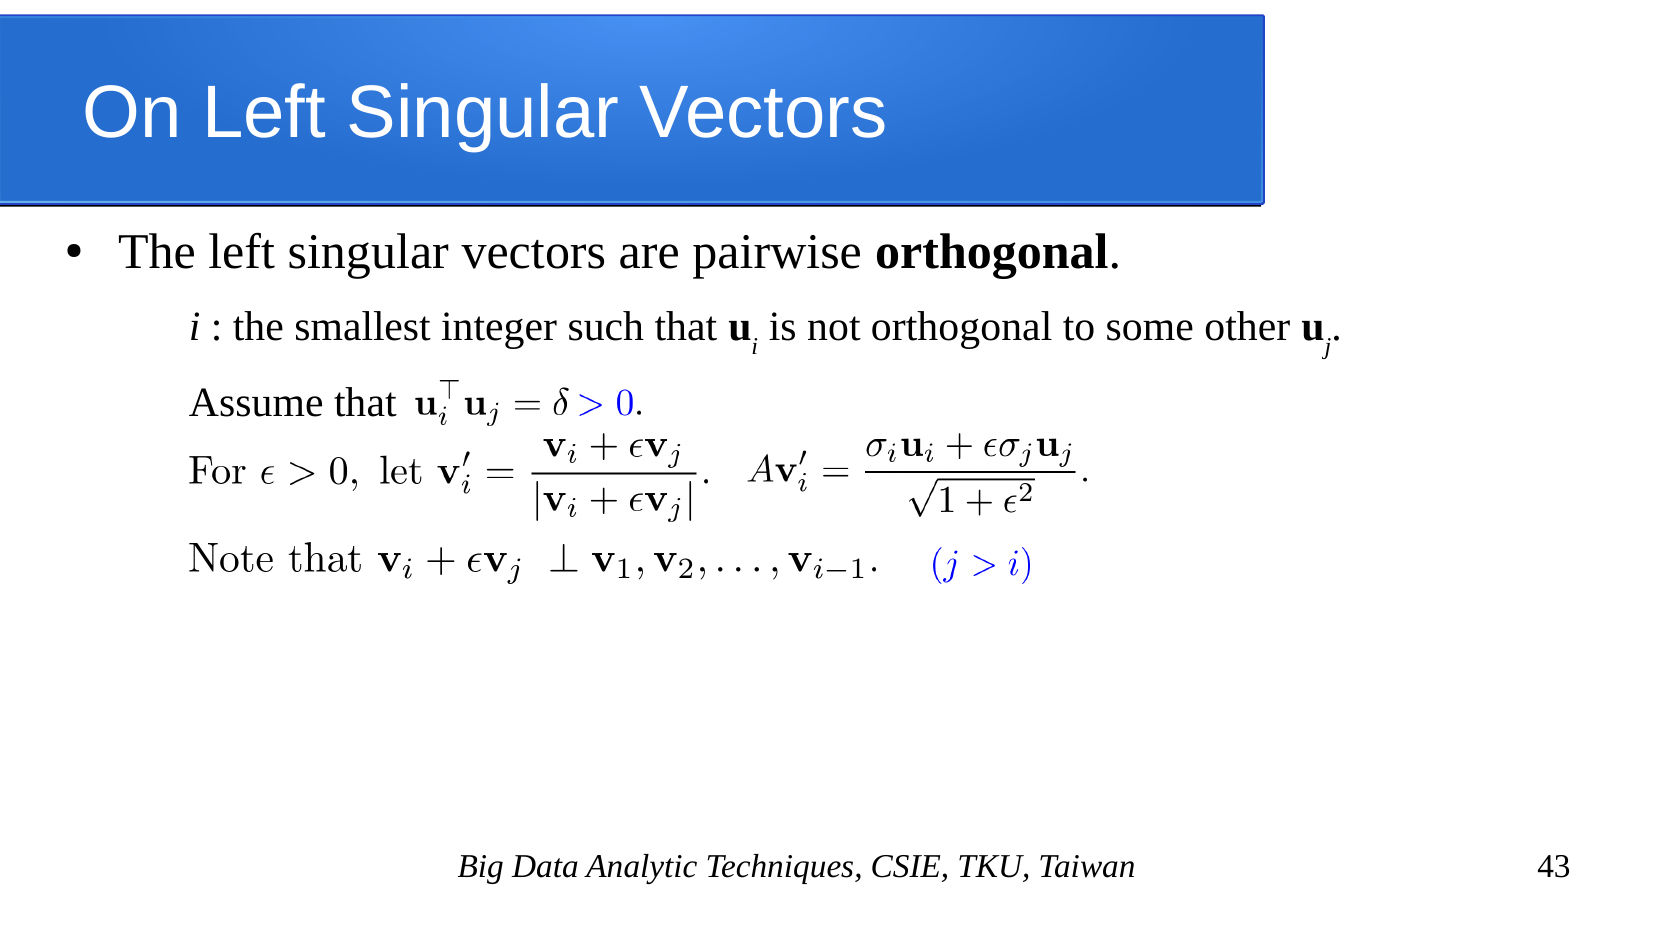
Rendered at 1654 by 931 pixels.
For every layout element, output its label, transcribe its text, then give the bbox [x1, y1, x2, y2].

list The left singular vectors are pairwise orthogonal. i : the smallest integer such that ui is not orthogonal to some other uj. Assume that [47, 224, 1536, 764]
picture [415, 380, 641, 426]
picture [933, 547, 1030, 584]
picture [747, 433, 1087, 517]
picture [189, 542, 876, 584]
title On Left Singular Vectors [82, 35, 1235, 189]
picture [189, 433, 708, 523]
